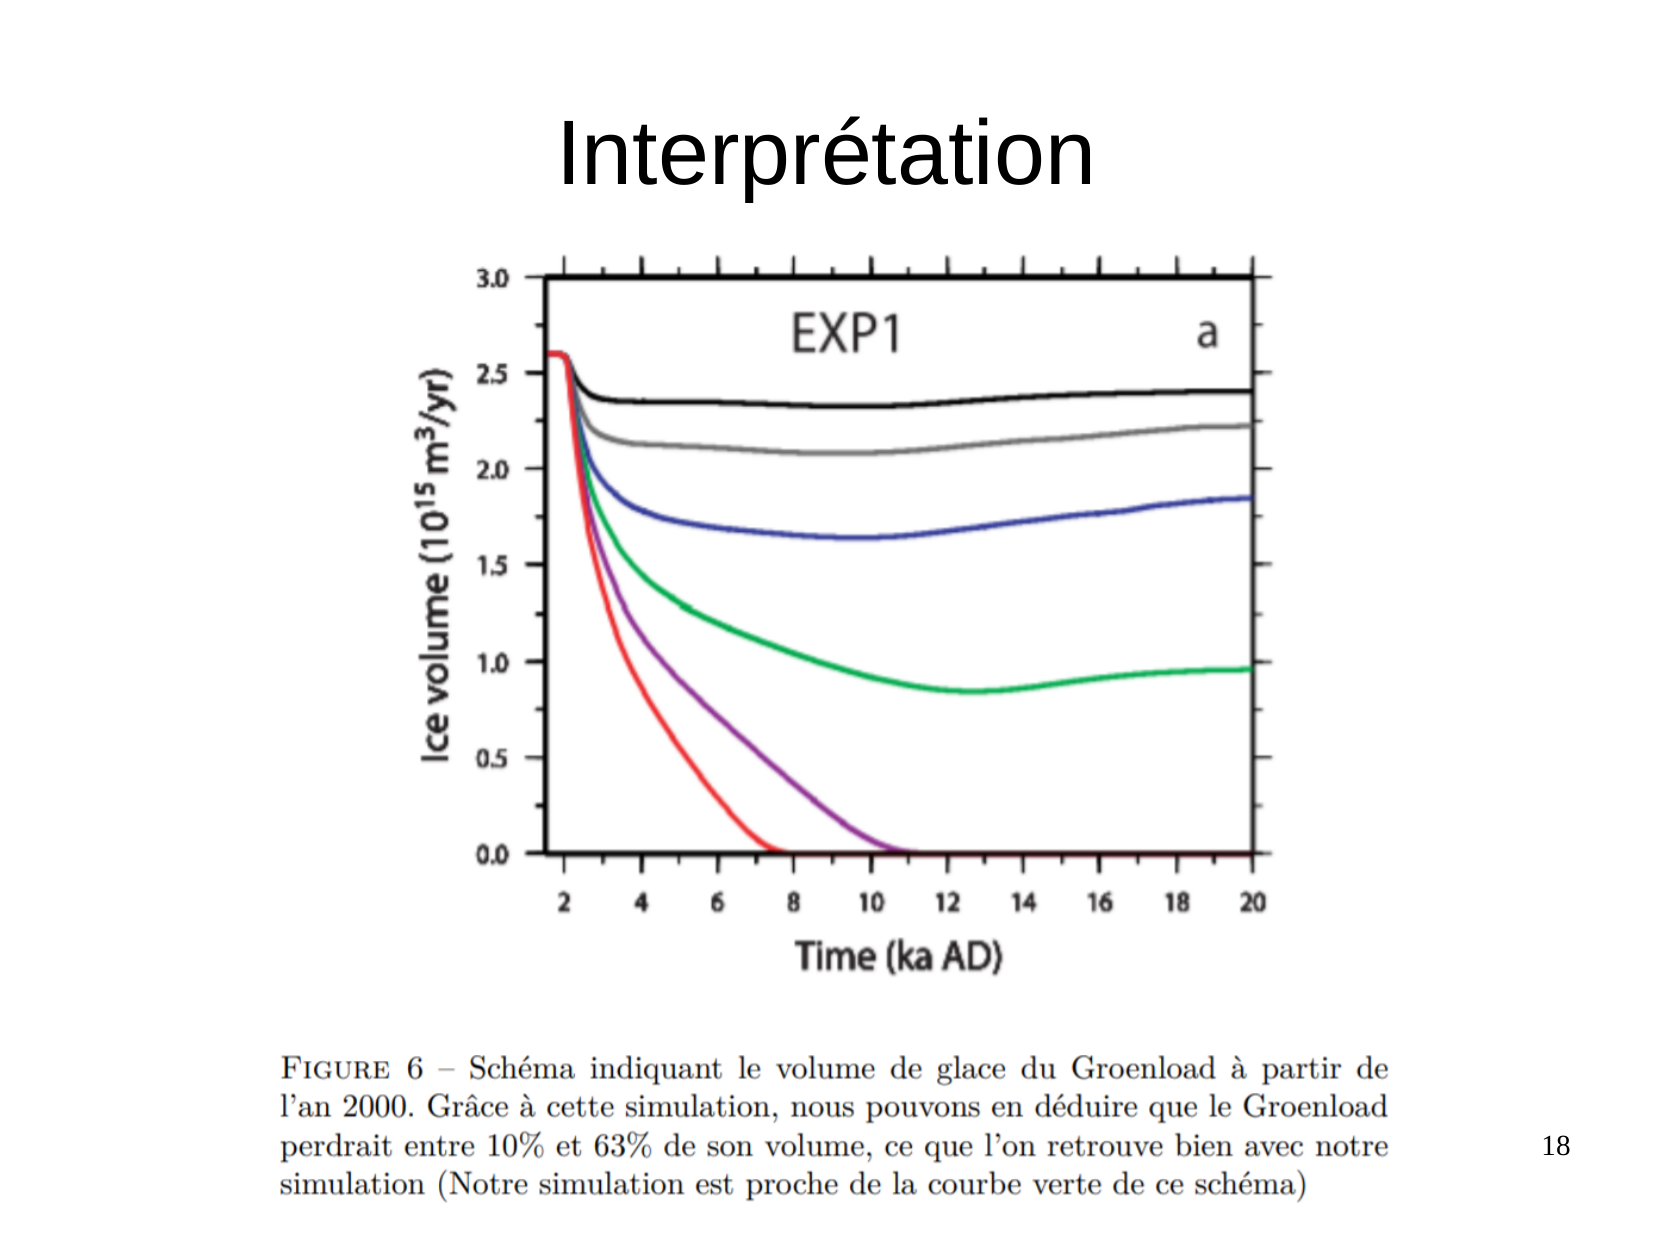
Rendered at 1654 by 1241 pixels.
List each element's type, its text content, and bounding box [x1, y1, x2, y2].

picture [189, 239, 1465, 1229]
title Interprétation [82, 49, 1571, 257]
